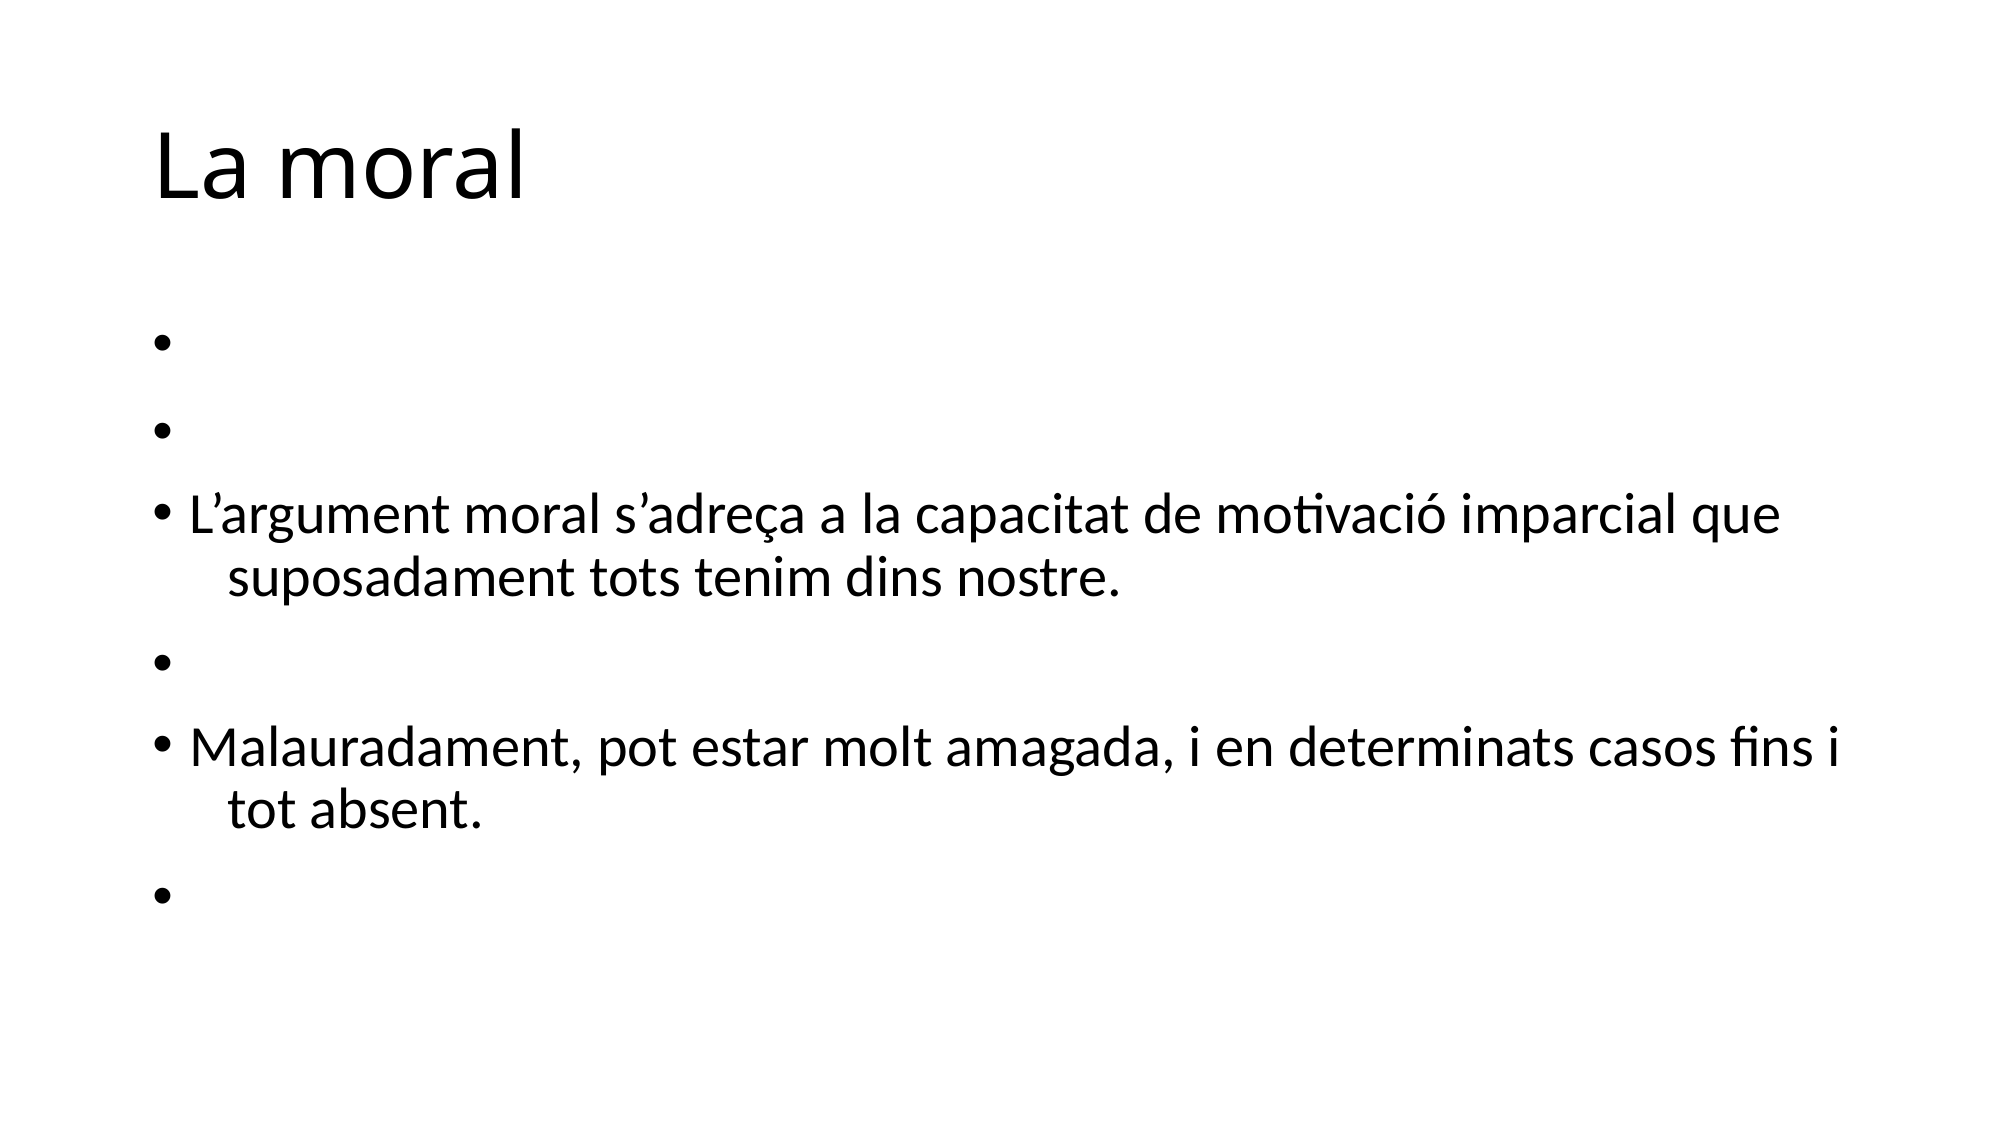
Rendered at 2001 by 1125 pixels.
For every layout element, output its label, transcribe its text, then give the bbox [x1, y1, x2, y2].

title La moral [137, 59, 1863, 278]
list L’argument moral s’adreça a la capacitat de motivació imparcial que suposadament tots tenim dins nostre. Malauradament, pot estar molt amagada, i en determinats casos fins i tot absent. [137, 299, 1863, 1014]
